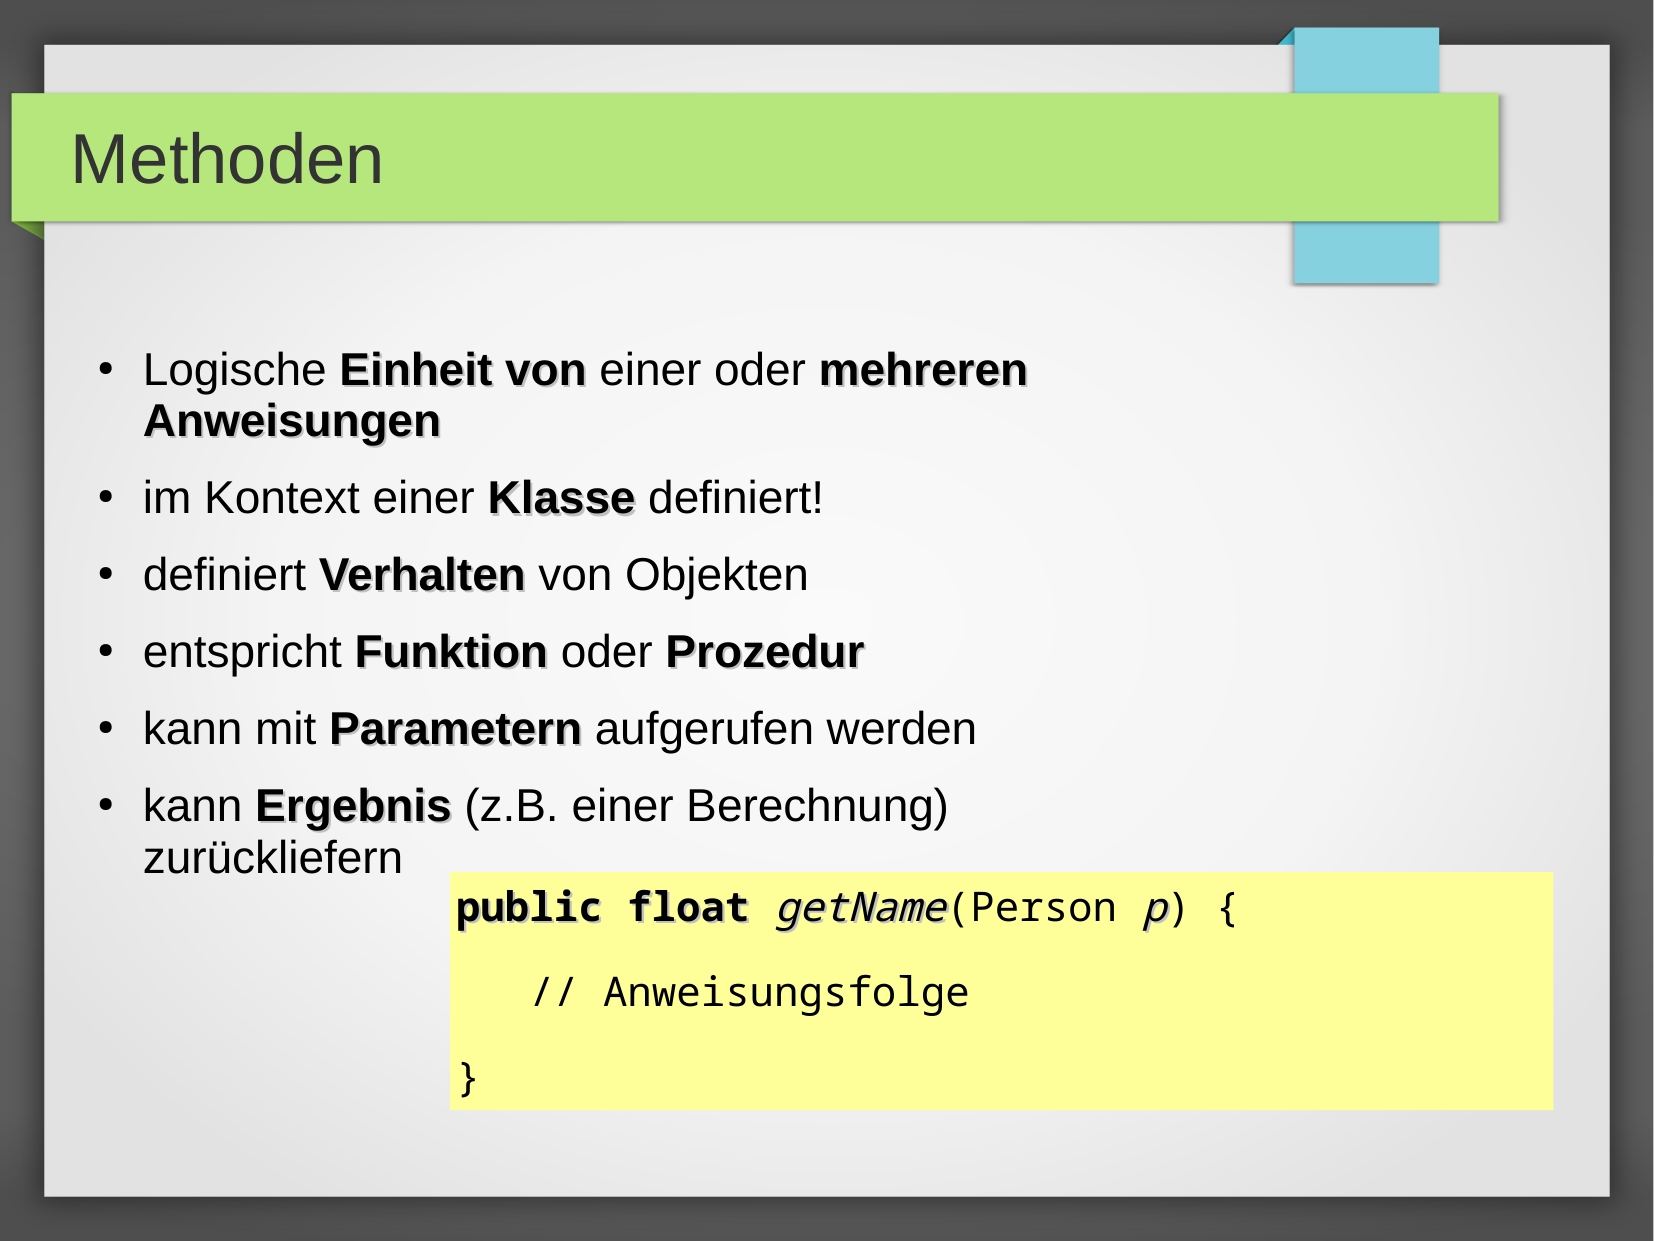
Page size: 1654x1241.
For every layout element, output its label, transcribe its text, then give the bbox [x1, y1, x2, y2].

list Logische Einheit von einer oder mehreren Anweisungen im Kontext einer Klasse definiert! definiert Verhalten von Objekten entspricht Funktion oder Prozedur kann mit Parametern aufgerufen werden kann Ergebnis (z.B. einer Berechnung) zurückliefern [82, 343, 1216, 886]
picture [0, 0, 1654, 1241]
title Methoden [70, 106, 1229, 213]
list public float getName(Person p) { // Anweisungsfolge } [450, 872, 1554, 1111]
